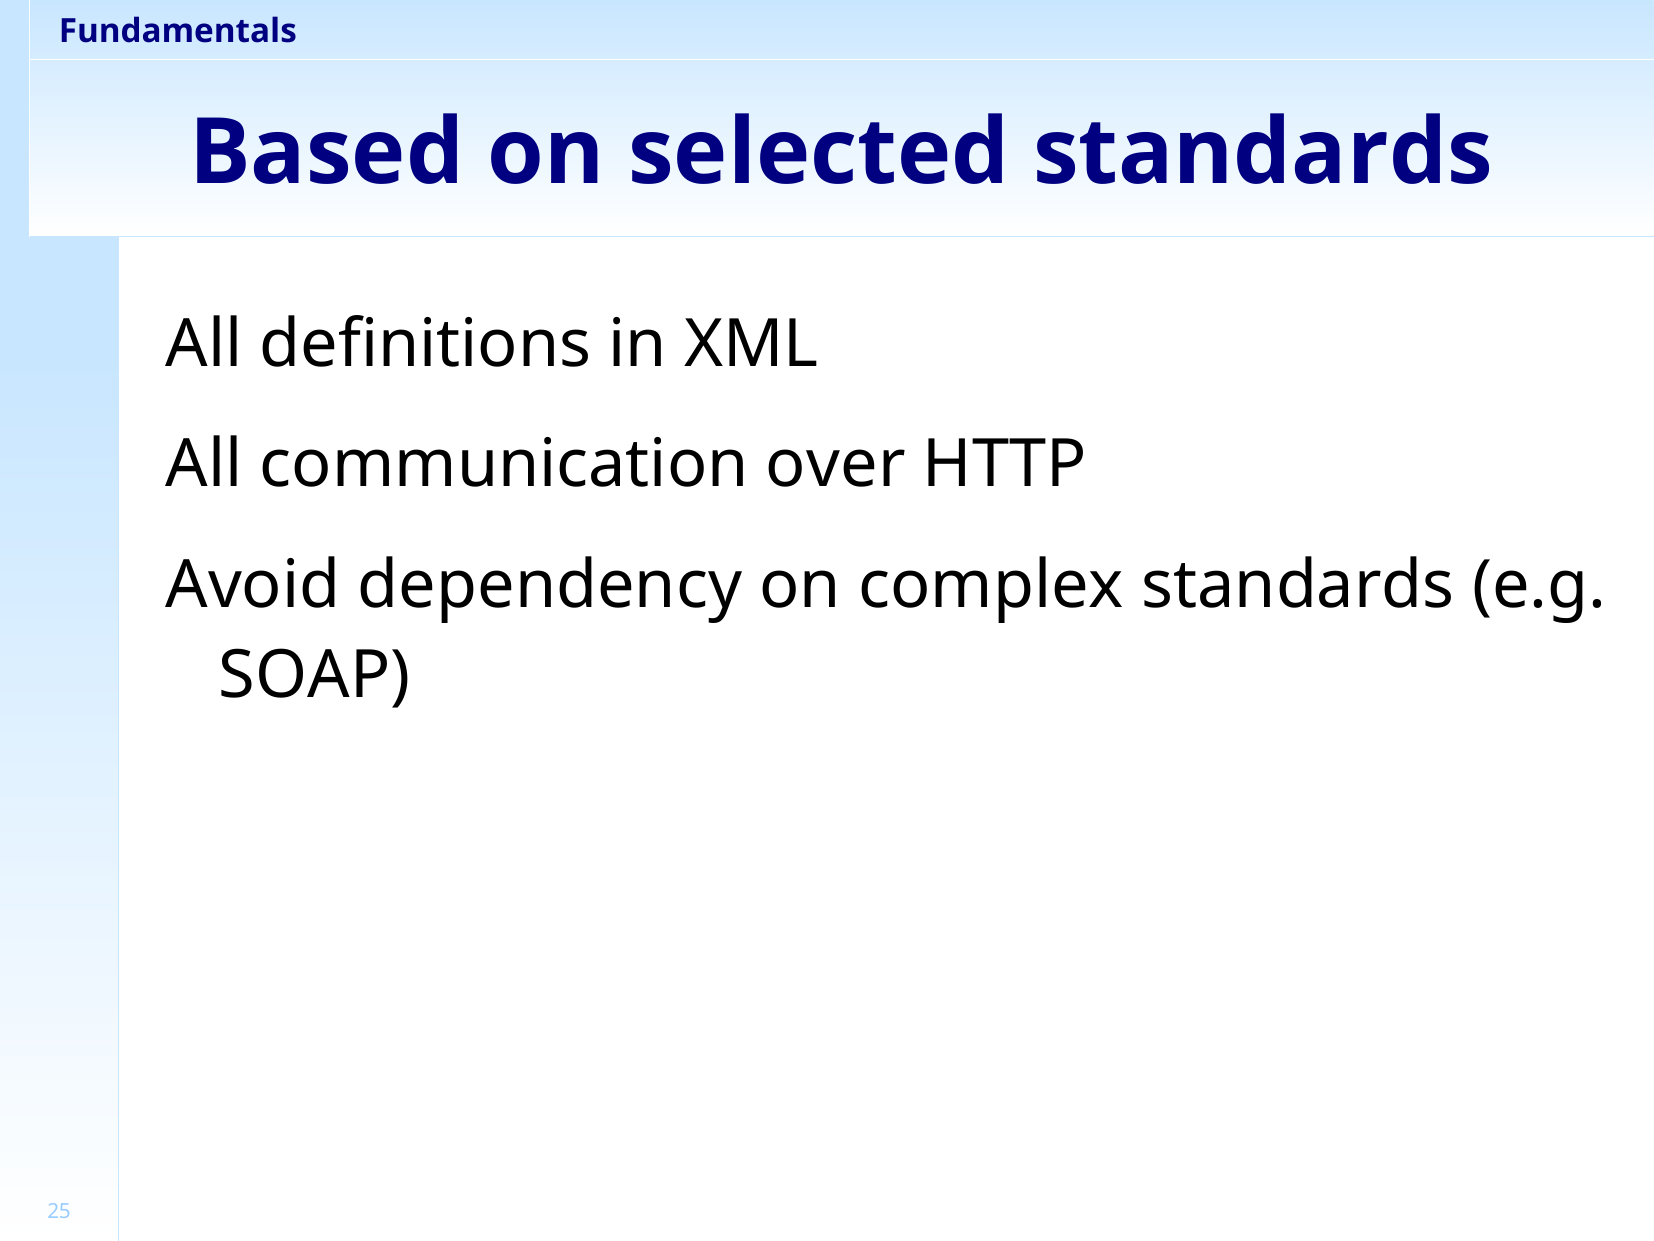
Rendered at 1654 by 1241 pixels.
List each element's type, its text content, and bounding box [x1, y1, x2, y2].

title Based on selected standards [29, 59, 1654, 237]
title Fundamentals [59, 0, 709, 60]
list All definitions in XML All communication over HTTP Avoid dependency on complex standards (e.g. SOAP) [147, 295, 1625, 1182]
